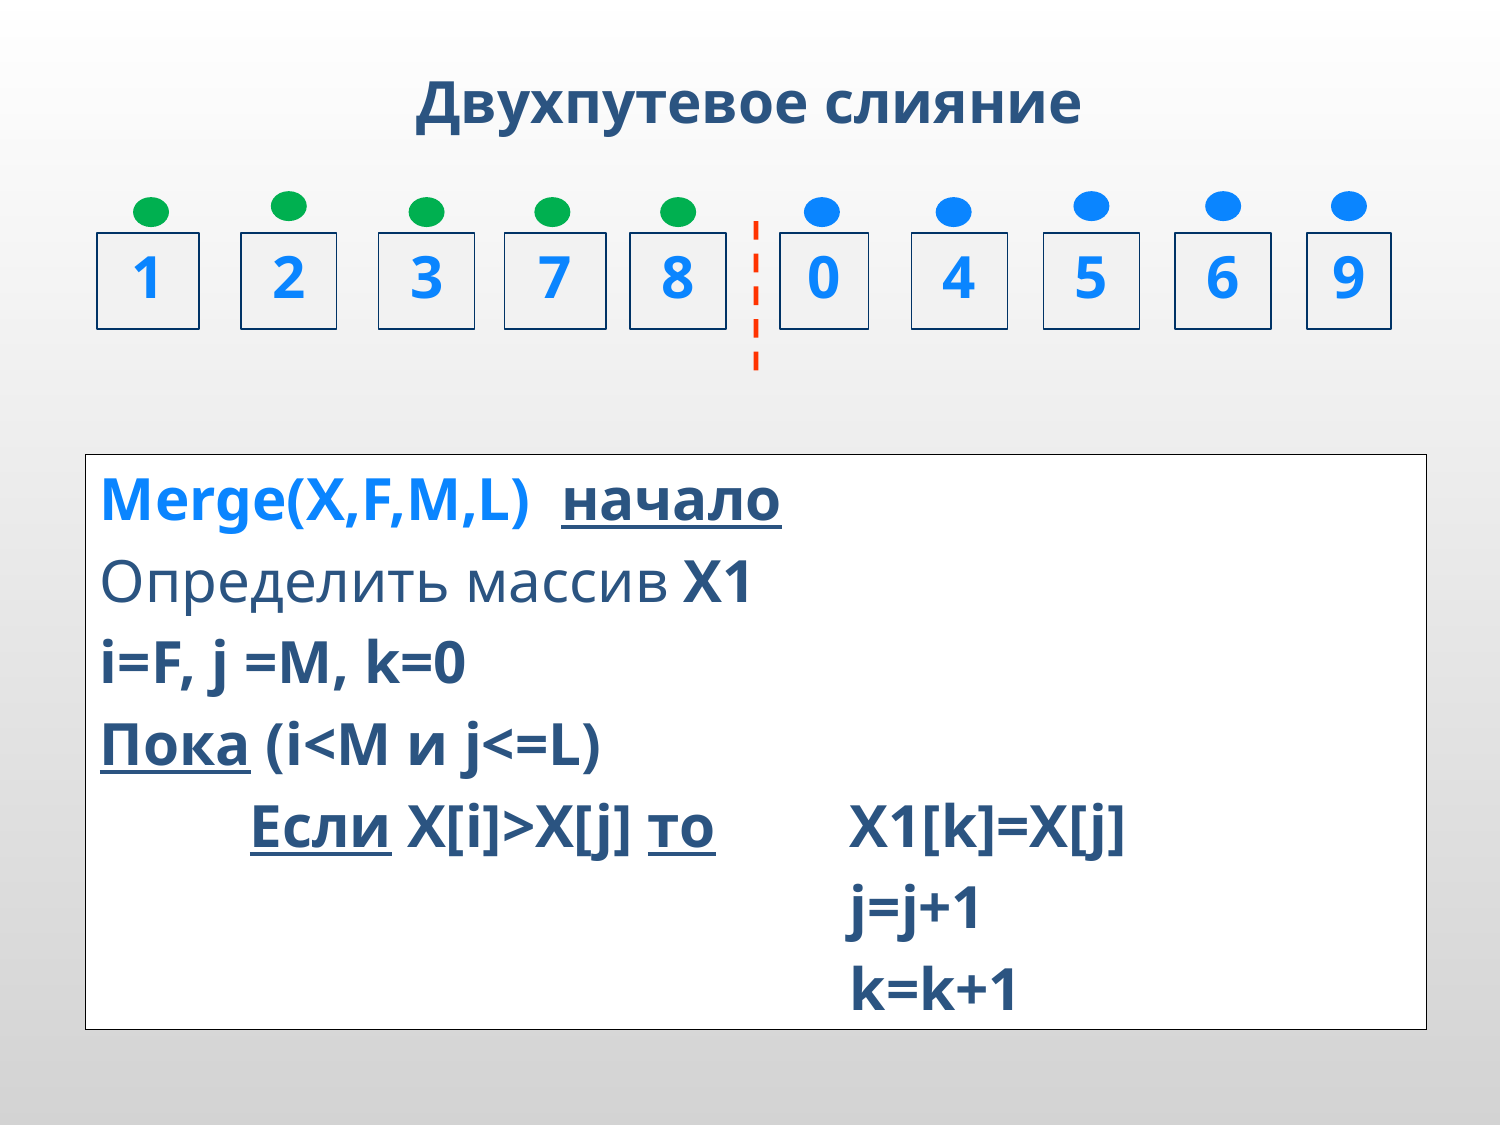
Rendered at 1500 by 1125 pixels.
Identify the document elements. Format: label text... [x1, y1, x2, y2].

text_box 7 [504, 233, 607, 329]
text_box [270, 191, 307, 222]
text_box [803, 197, 840, 228]
text_box 1 [97, 233, 199, 329]
text_box [408, 197, 445, 228]
text_box 3 [378, 233, 475, 329]
text_box [1205, 191, 1242, 222]
text_box 2 [240, 233, 337, 329]
text_box Merge(X,F,M,L) начало Определить массив X1 i=F, j =M, k=0 Пока (i<M и j<=L) Если X[i]>X[j] то X1[k]=X[j] j=j+1 k=k+1 [85, 454, 1427, 1030]
text_box 9 [1306, 233, 1391, 329]
title Двухпутевое слияние [75, 62, 1425, 138]
text_box [133, 197, 170, 228]
text_box [534, 197, 571, 228]
text_box 5 [1043, 233, 1140, 329]
text_box [1330, 191, 1367, 222]
text_box 0 [779, 233, 869, 329]
text_box 6 [1175, 233, 1272, 329]
text_box [1073, 191, 1110, 222]
text_box 4 [911, 233, 1008, 329]
text_box [660, 197, 697, 228]
text_box [935, 197, 972, 228]
text_box 8 [630, 233, 727, 329]
